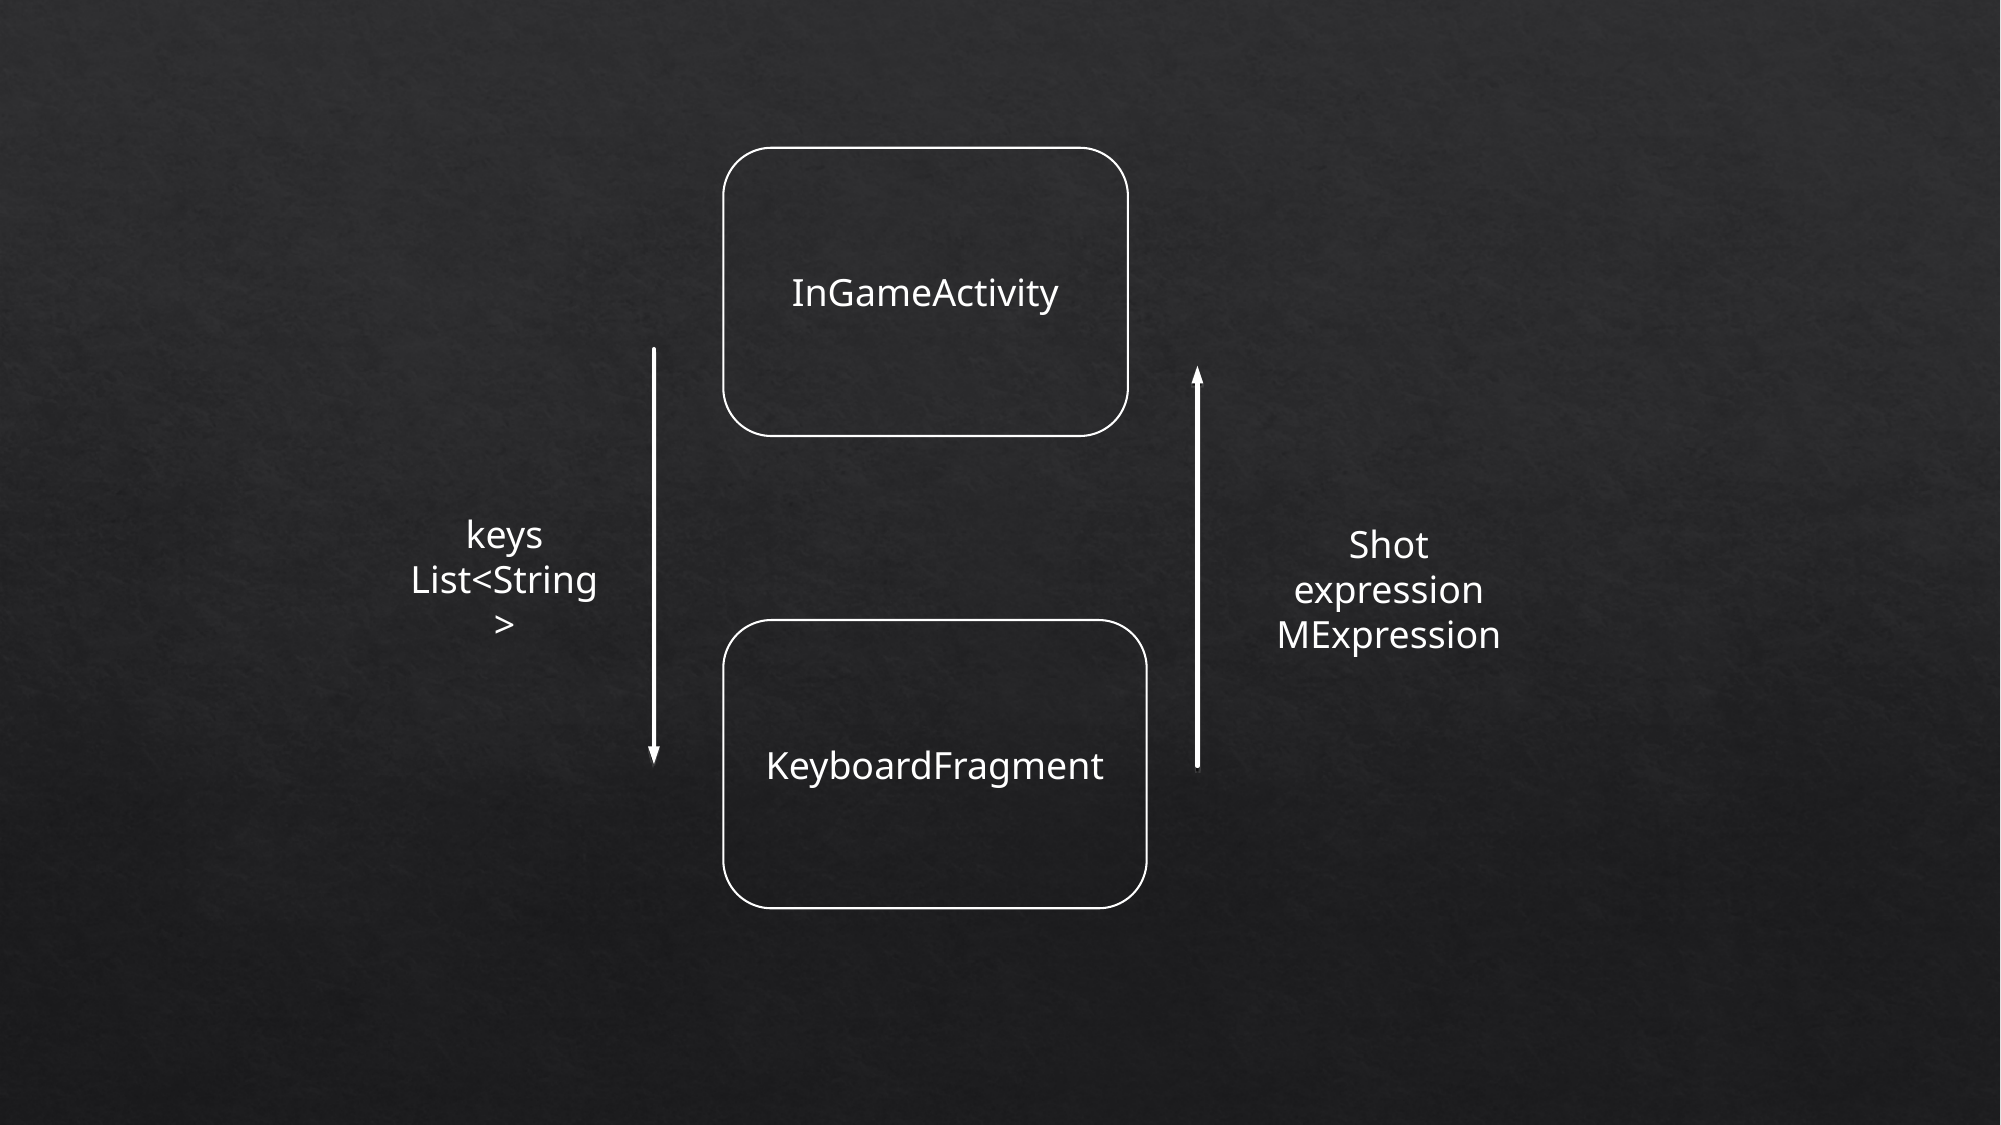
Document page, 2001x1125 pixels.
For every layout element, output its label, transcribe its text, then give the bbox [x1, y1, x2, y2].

text_box Shot expression MExpression [1248, 514, 1530, 621]
text_box InGameActivity [723, 147, 1128, 437]
text_box keys List<String> [385, 503, 624, 610]
text_box KeyboardFragment [723, 620, 1147, 909]
